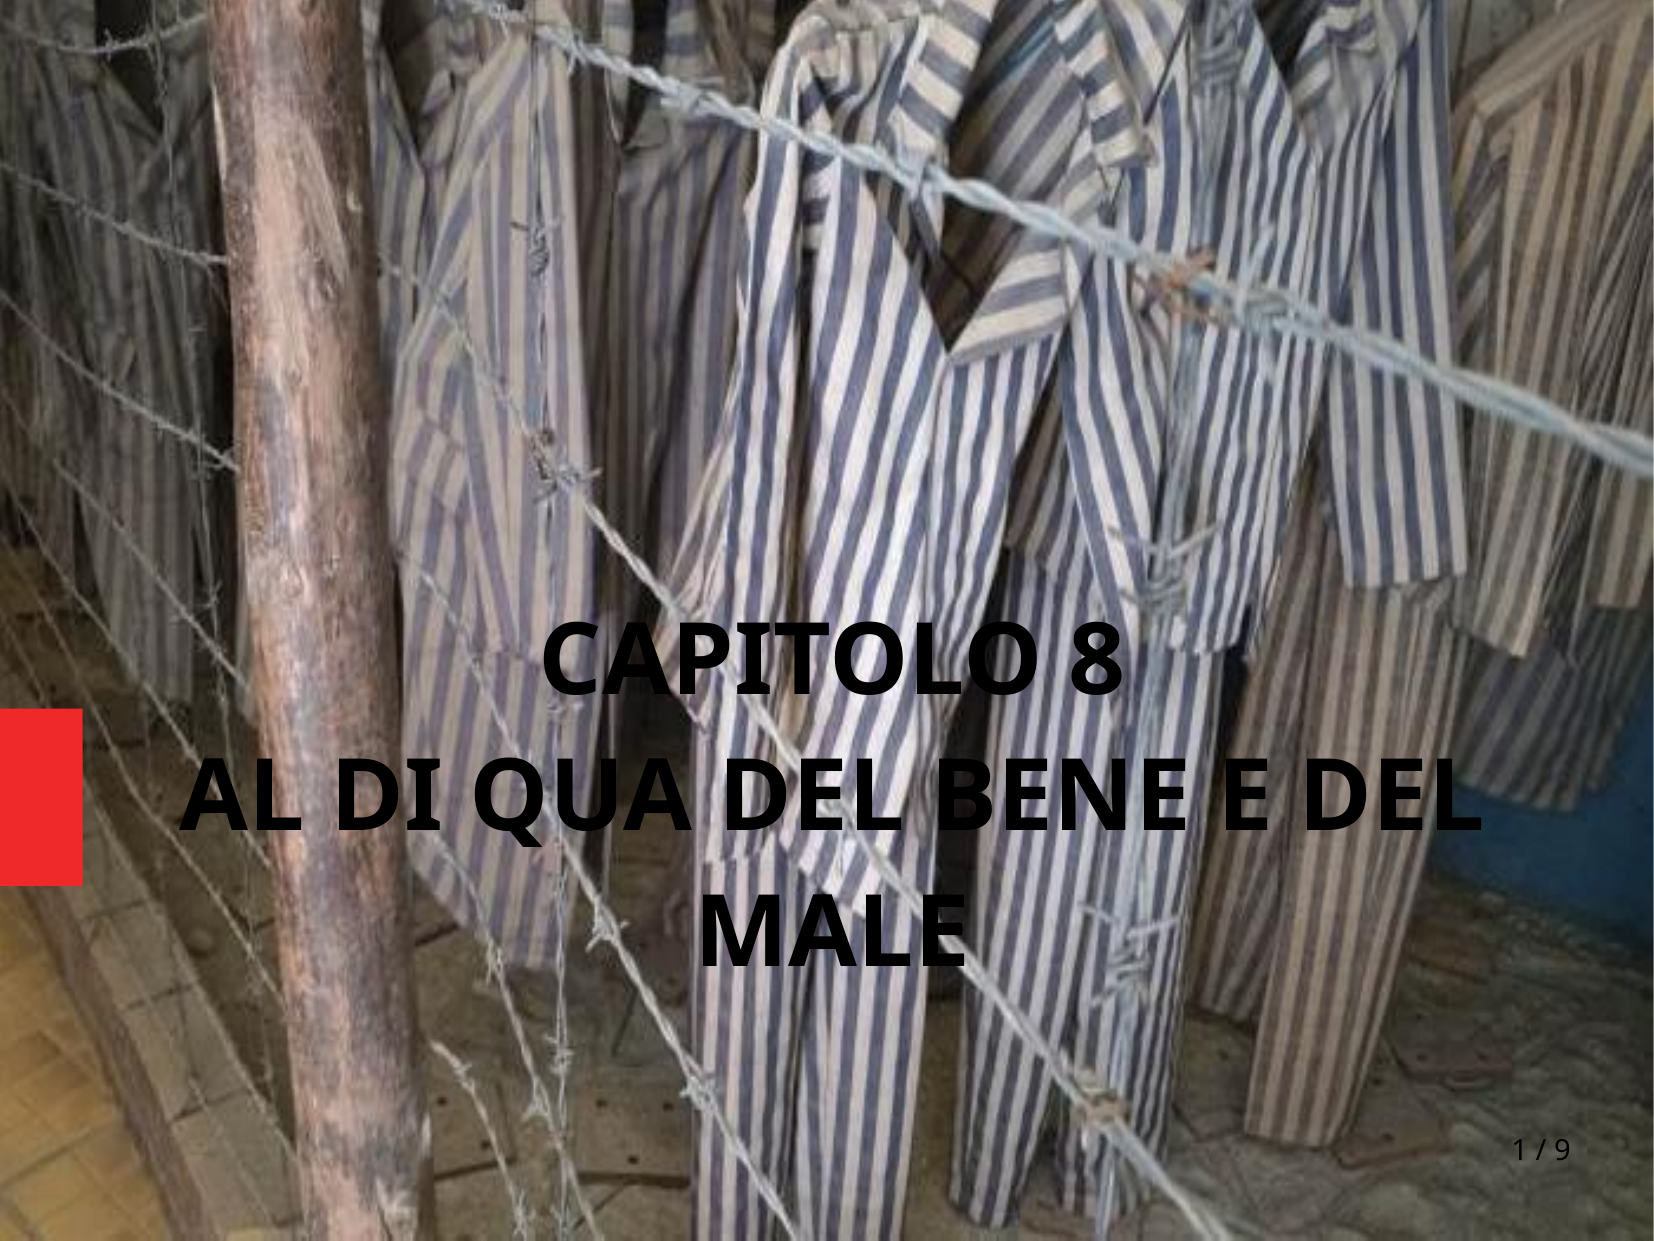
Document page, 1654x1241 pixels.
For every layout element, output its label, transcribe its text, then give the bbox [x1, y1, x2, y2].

picture [0, 0, 1654, 1241]
title CAPITOLO 8 AL DI QUA DEL BENE E DEL MALE [129, 587, 1536, 996]
